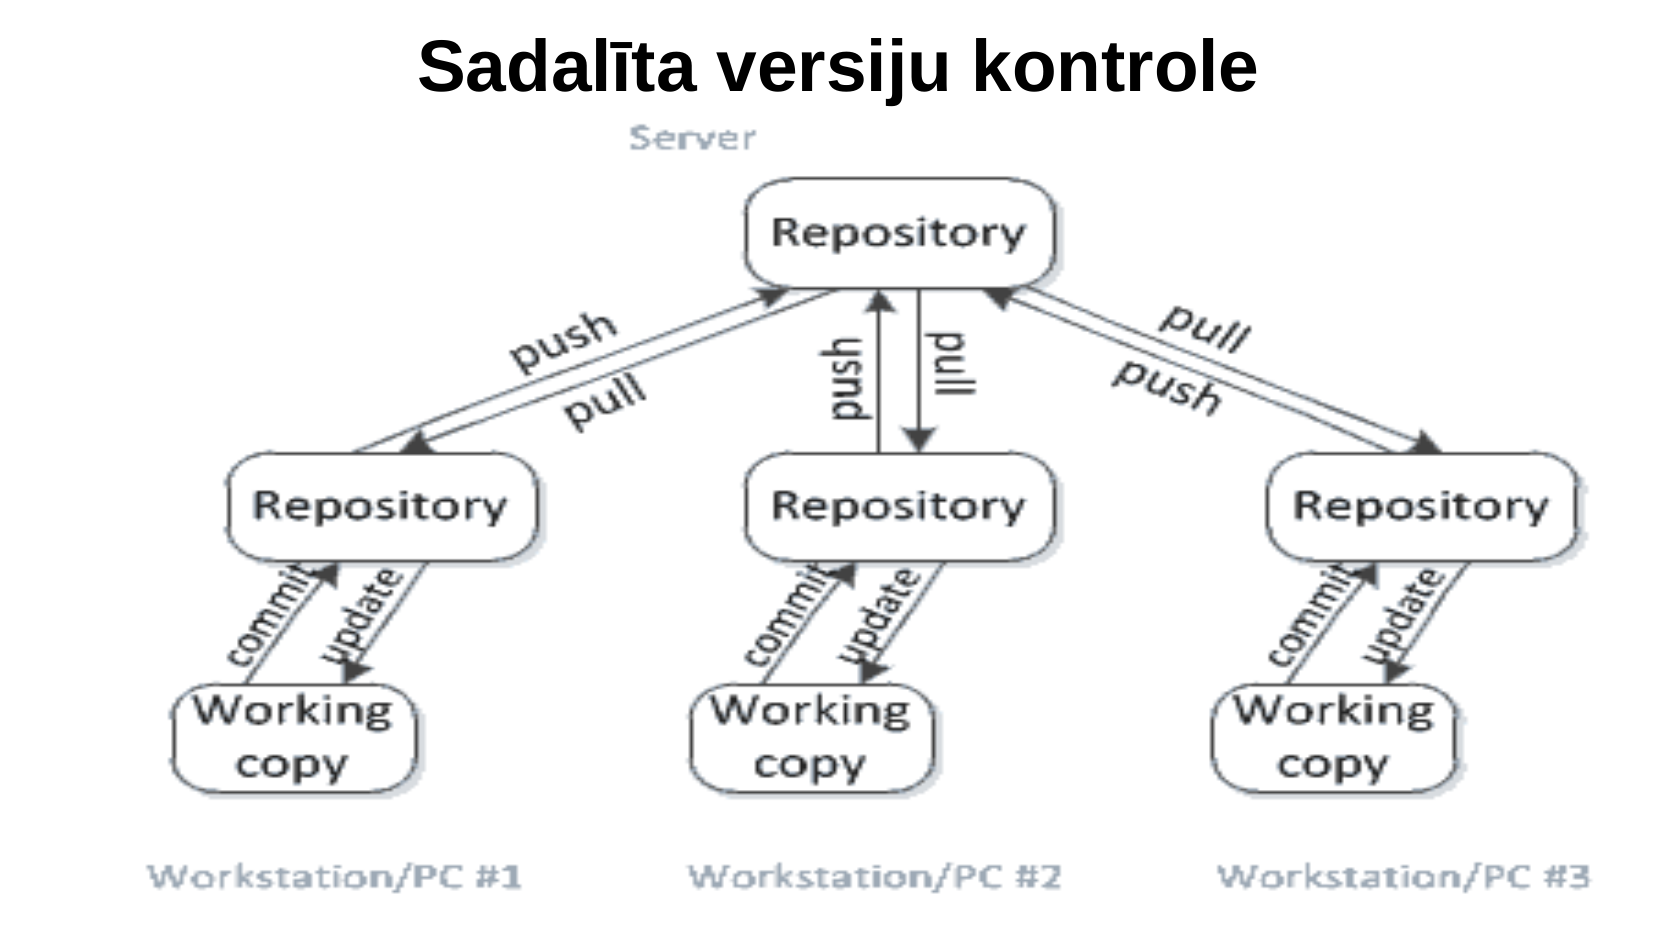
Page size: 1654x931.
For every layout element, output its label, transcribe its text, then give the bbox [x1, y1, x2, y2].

picture [82, 109, 1630, 924]
title Sadalīta versiju kontrole [106, 17, 1571, 107]
